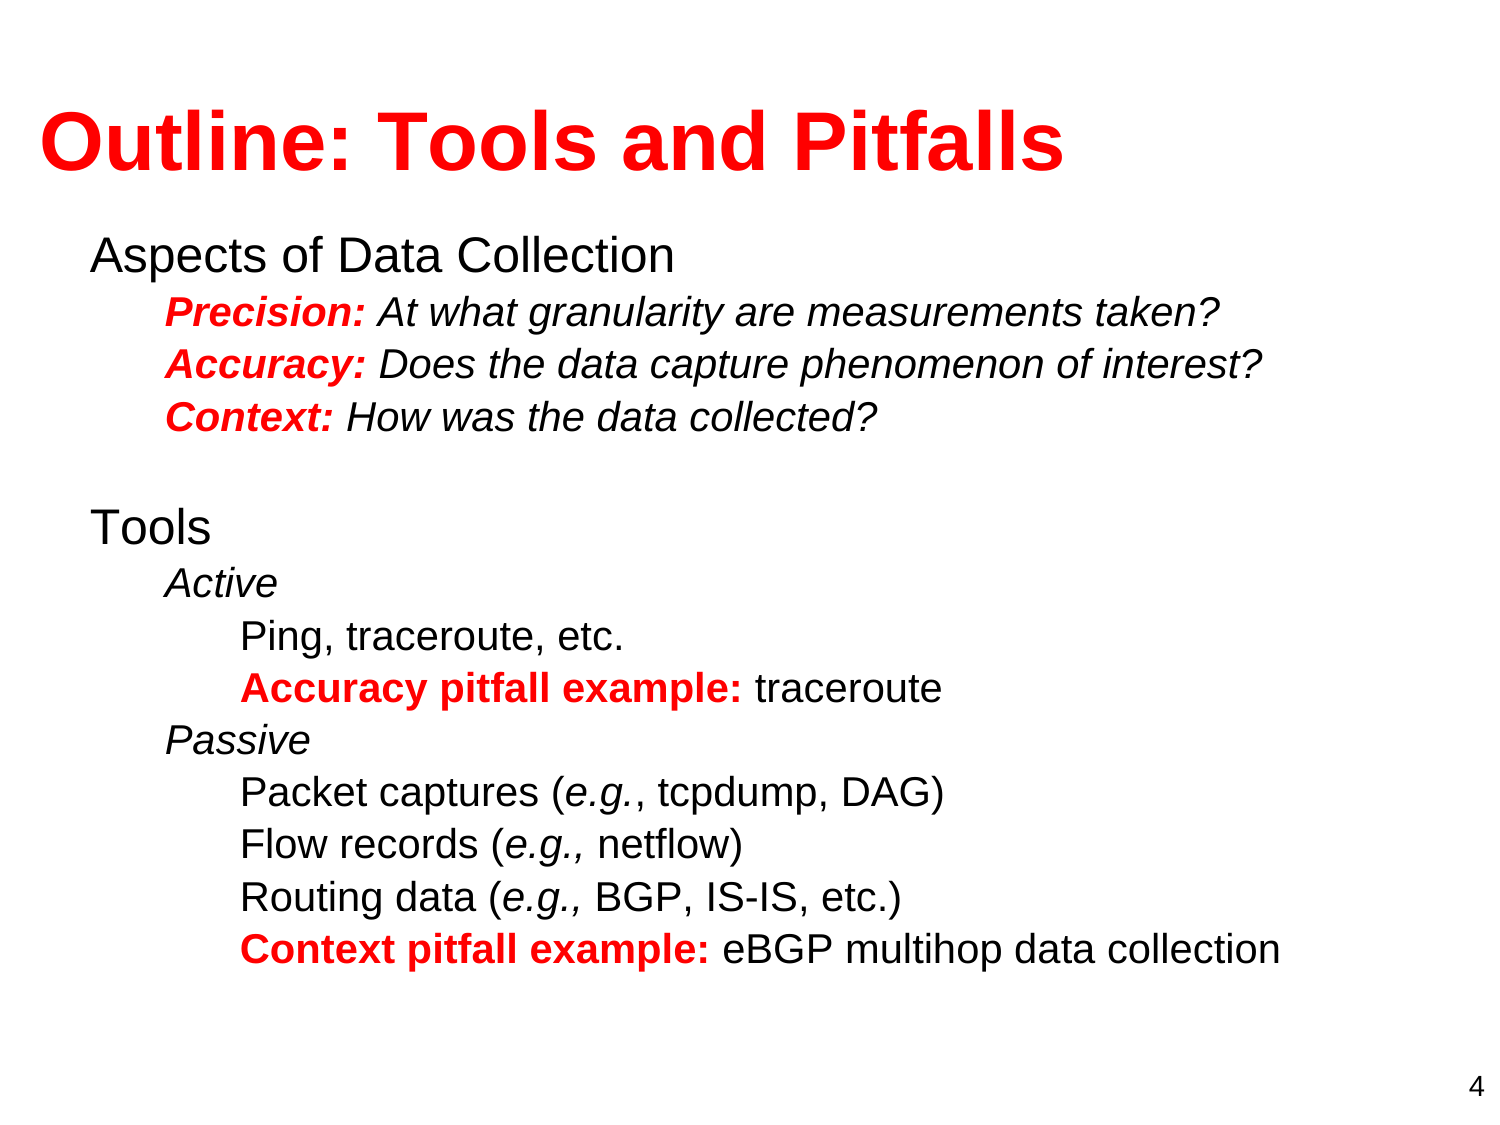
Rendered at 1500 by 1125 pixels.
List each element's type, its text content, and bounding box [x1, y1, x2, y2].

list Aspects of Data Collection Precision: At what granularity are measurements taken? Accuracy: Does the data capture phenomenon of interest? Context: How was the data collected? Tools Active Ping, traceroute, etc. Accuracy pitfall example: traceroute Passive Packet captures (e.g., tcpdump, DAG) Flow records (e.g., netflow) Routing data (e.g., BGP, IS-IS, etc.) Context pitfall example: eBGP multihop data collection [75, 224, 1426, 1125]
title Outline: Tools and Pitfalls [24, 47, 1463, 236]
